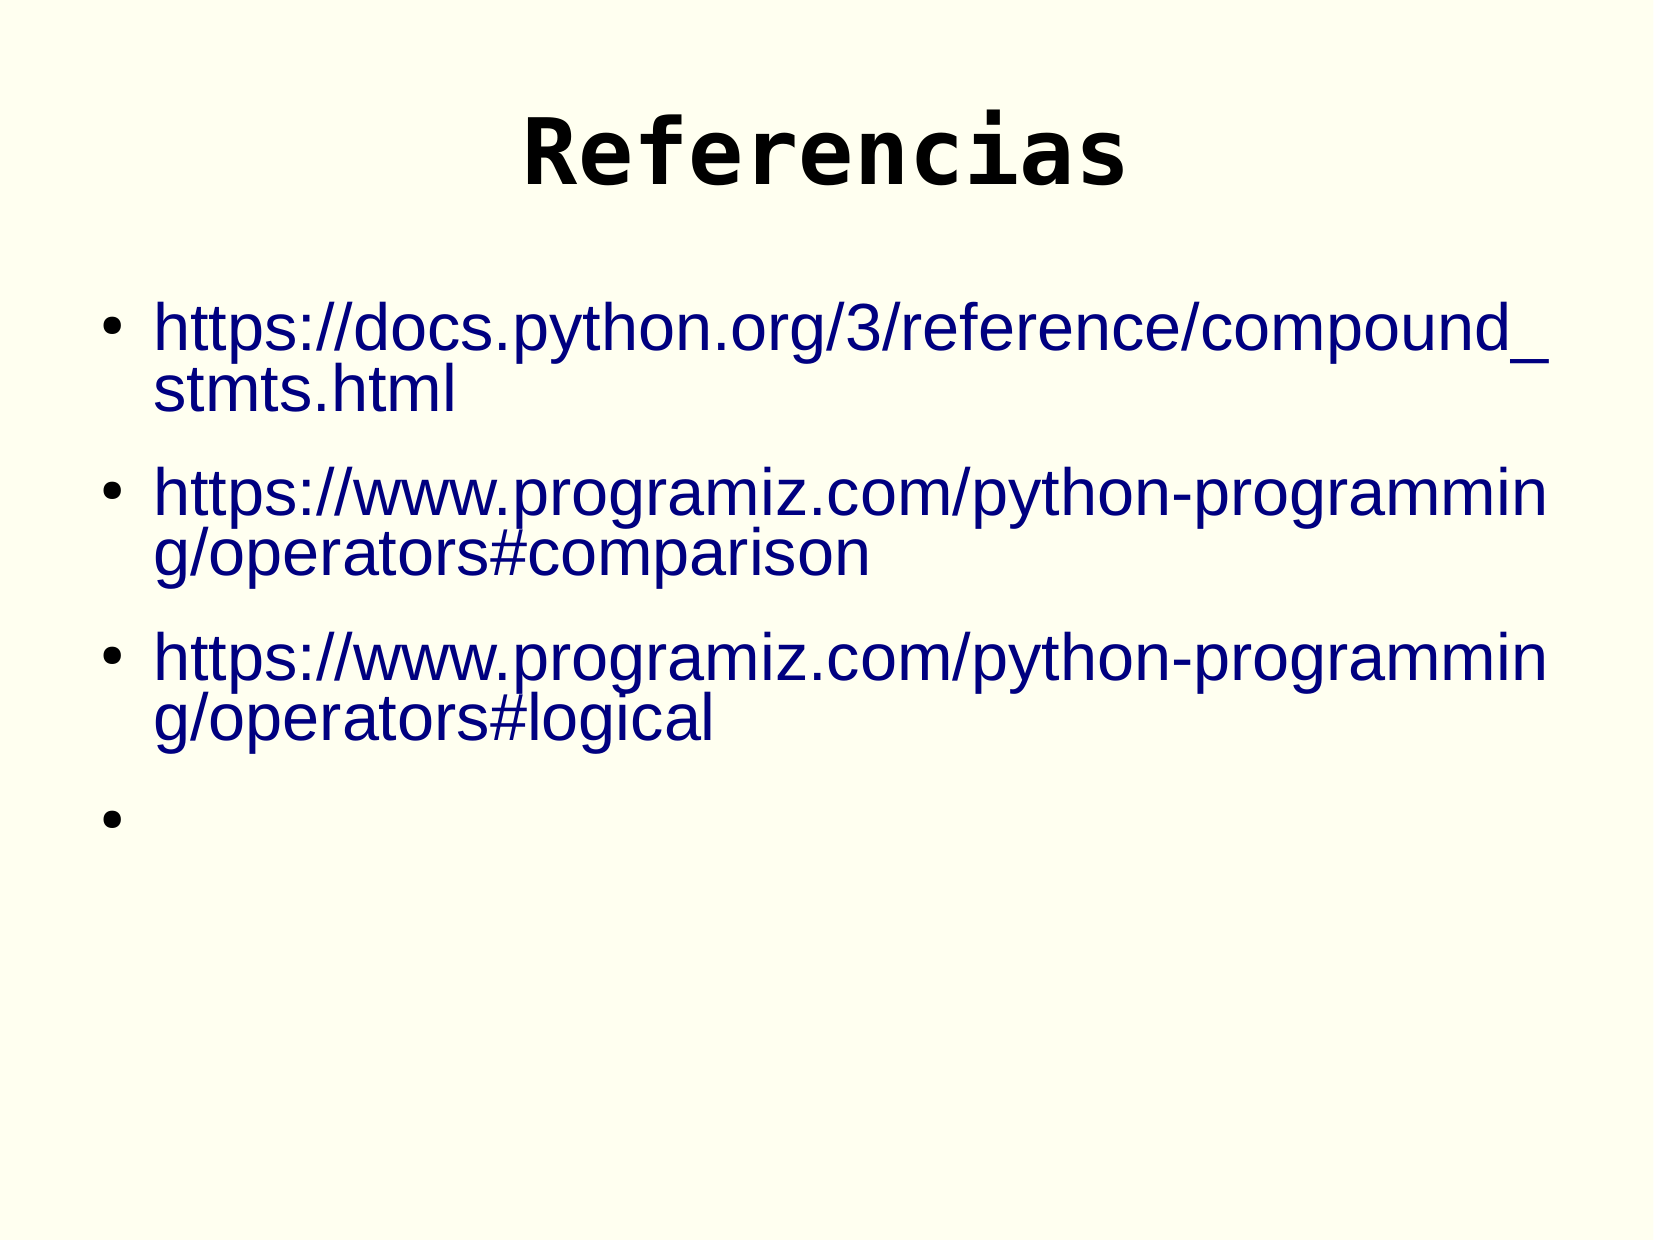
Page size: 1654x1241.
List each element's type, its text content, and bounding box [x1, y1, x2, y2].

title Referencias [82, 49, 1571, 257]
list https://docs.python.org/3/reference/compound_stmts.html https://www.programiz.com/python-programming/operators#comparison https://www.programiz.com/python-programming/operators#logical [82, 290, 1571, 1010]
